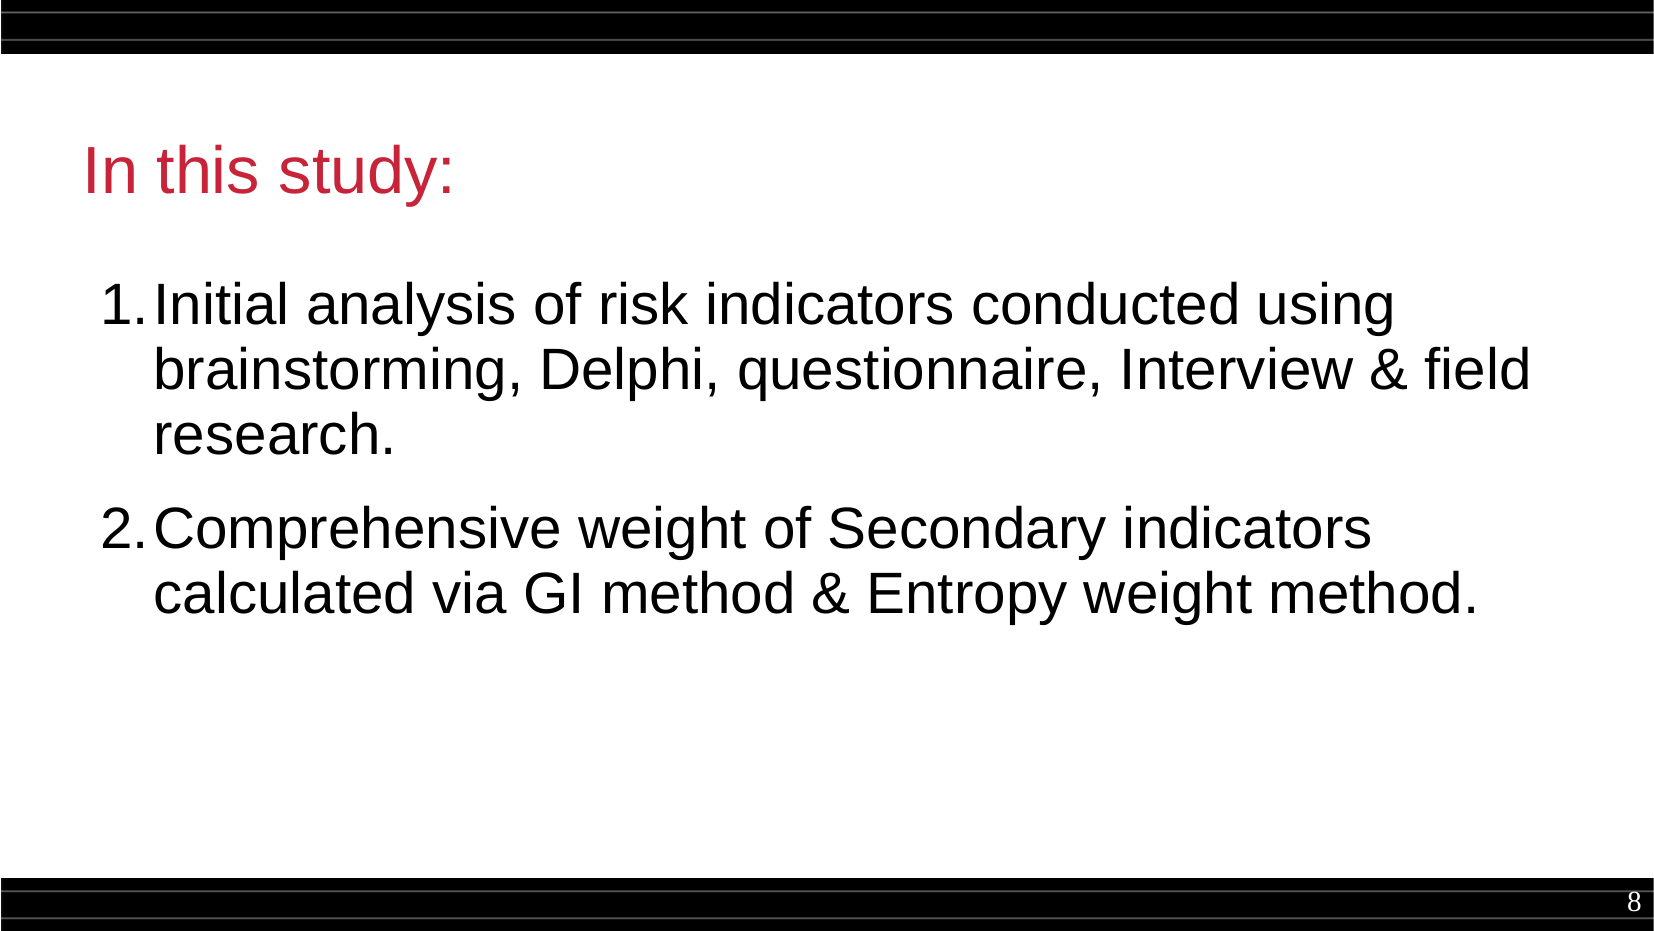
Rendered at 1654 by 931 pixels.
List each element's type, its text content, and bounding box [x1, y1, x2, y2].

picture [1, 0, 1654, 54]
title In this study: [82, 92, 1571, 249]
picture [1, 878, 1654, 931]
list Initial analysis of risk indicators conducted using brainstorming, Delphi, questionnaire, Interview & field research. Comprehensive weight of Secondary indicators calculated via GI method & Entropy weight method. [82, 271, 1571, 758]
